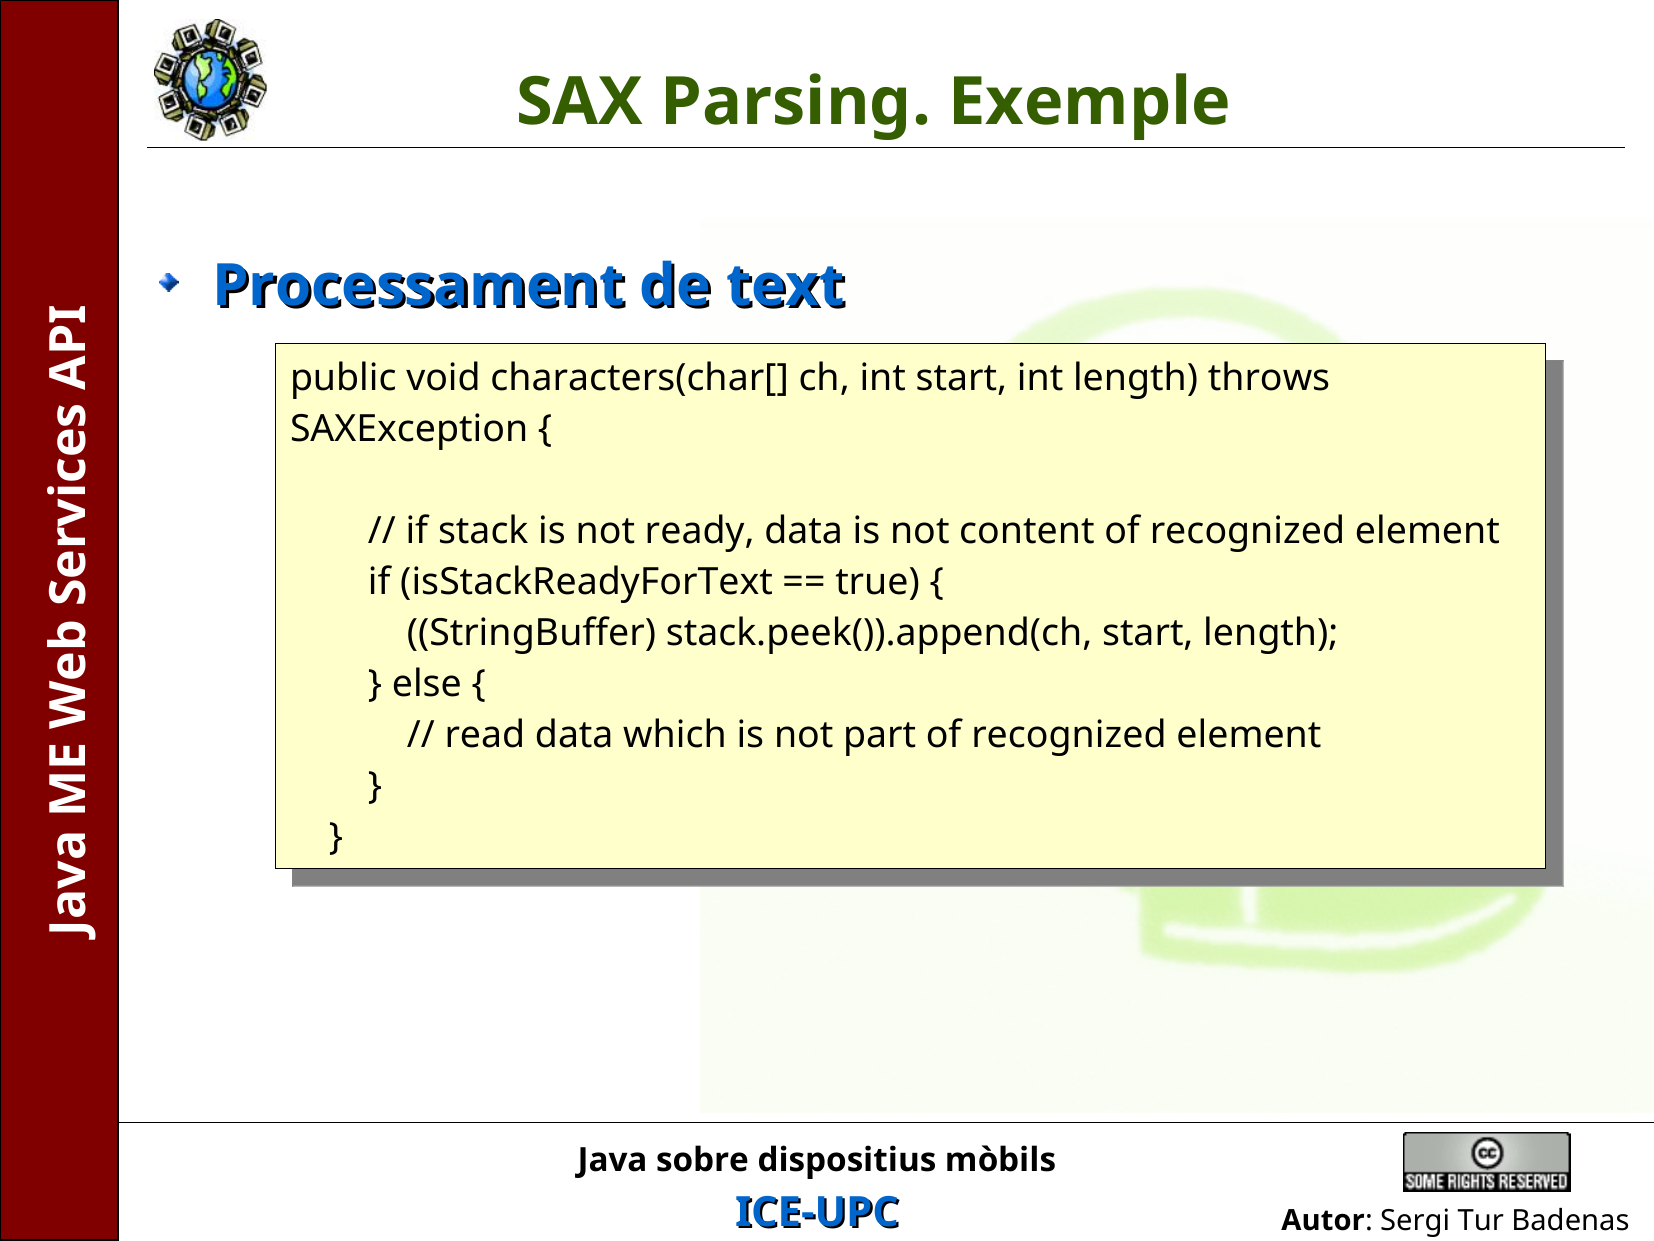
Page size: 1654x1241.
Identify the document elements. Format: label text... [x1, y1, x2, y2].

text_box public void characters(char[] ch, int start, int length) throws SAXException { // if stack is not ready, data is not content of recognized element if (isStackReadyForText == true) { ((StringBuffer) stack.peek()).append(ch, start, length); } else { // read data which is not part of recognized element } } [275, 343, 1546, 764]
title SAX Parsing. Exemple [129, 56, 1619, 141]
picture [700, 217, 1654, 1113]
picture [1403, 1132, 1571, 1192]
list Processament de text [141, 242, 1630, 1078]
picture [154, 19, 268, 56]
